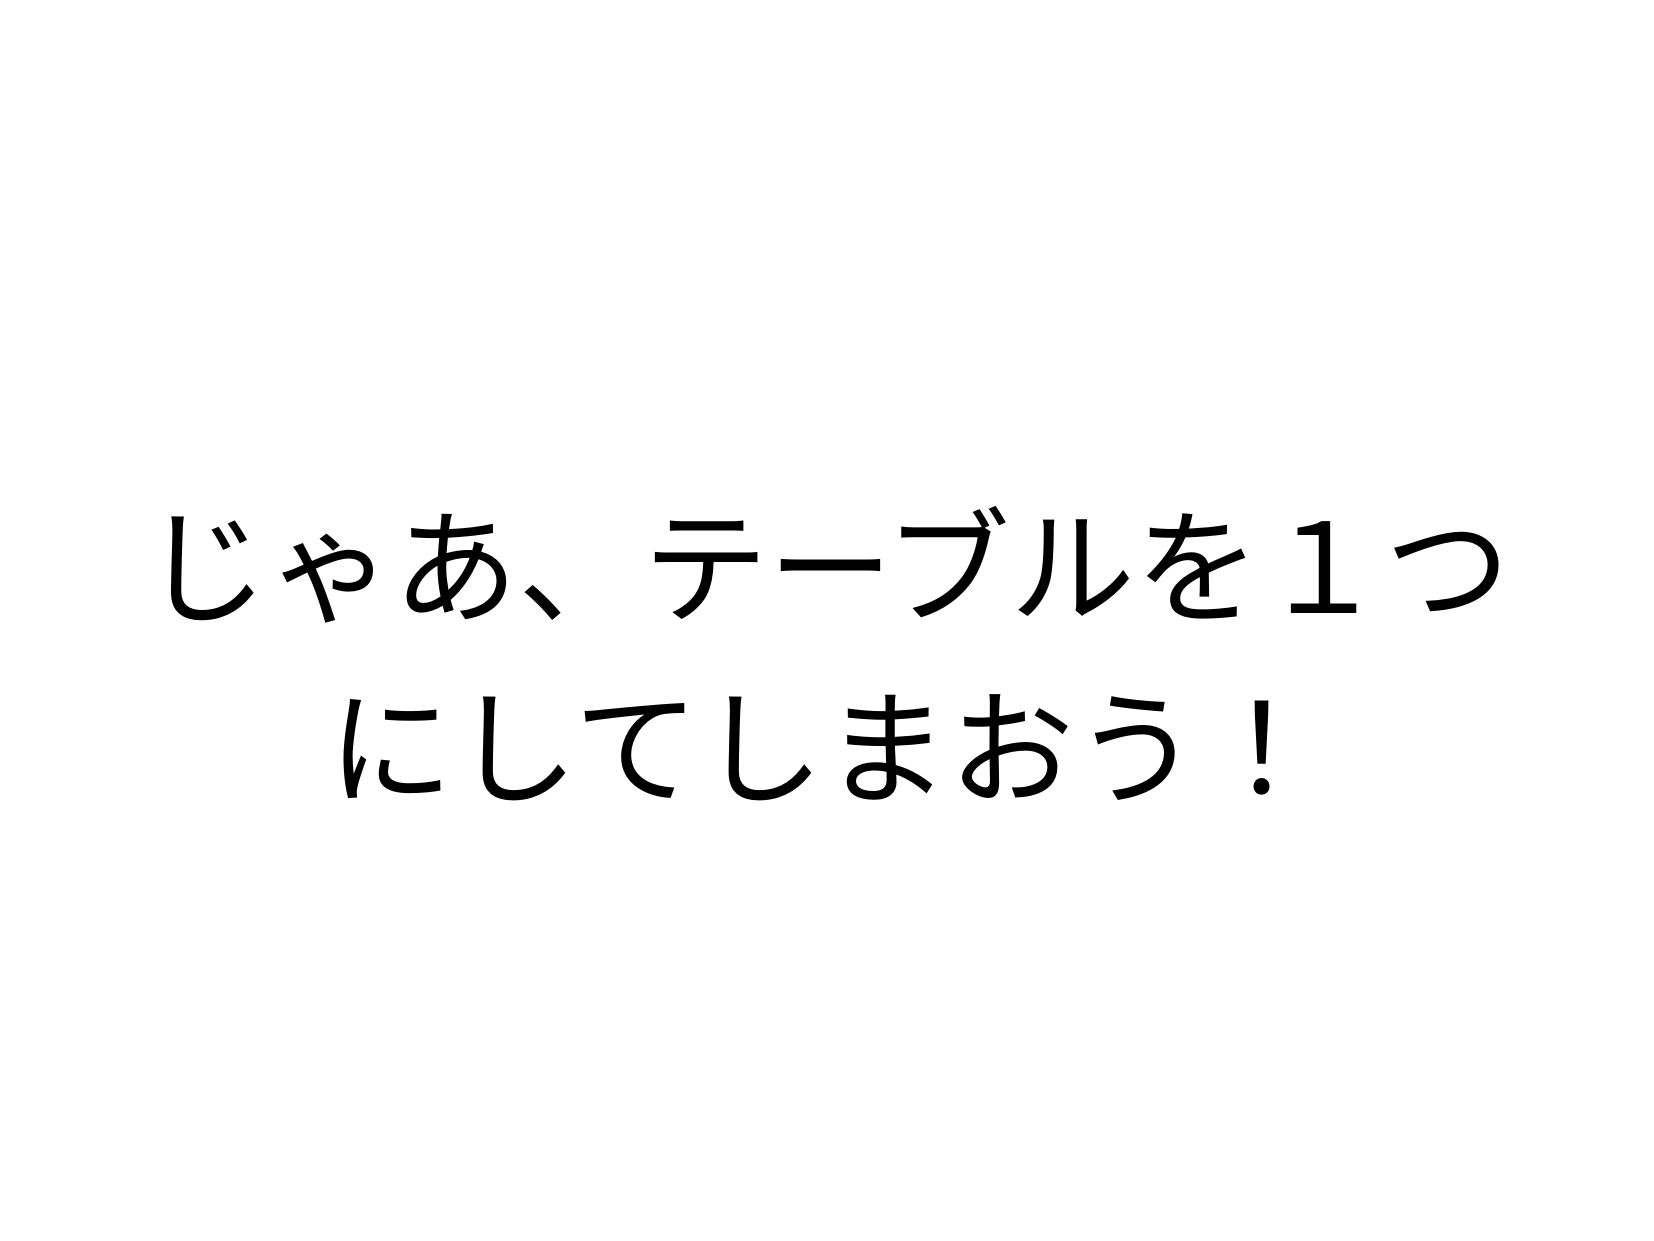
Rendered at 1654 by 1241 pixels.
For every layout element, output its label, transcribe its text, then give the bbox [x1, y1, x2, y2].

subtitle じゃあ、テーブルを１つにしてしまおう！ [82, 290, 1571, 1010]
